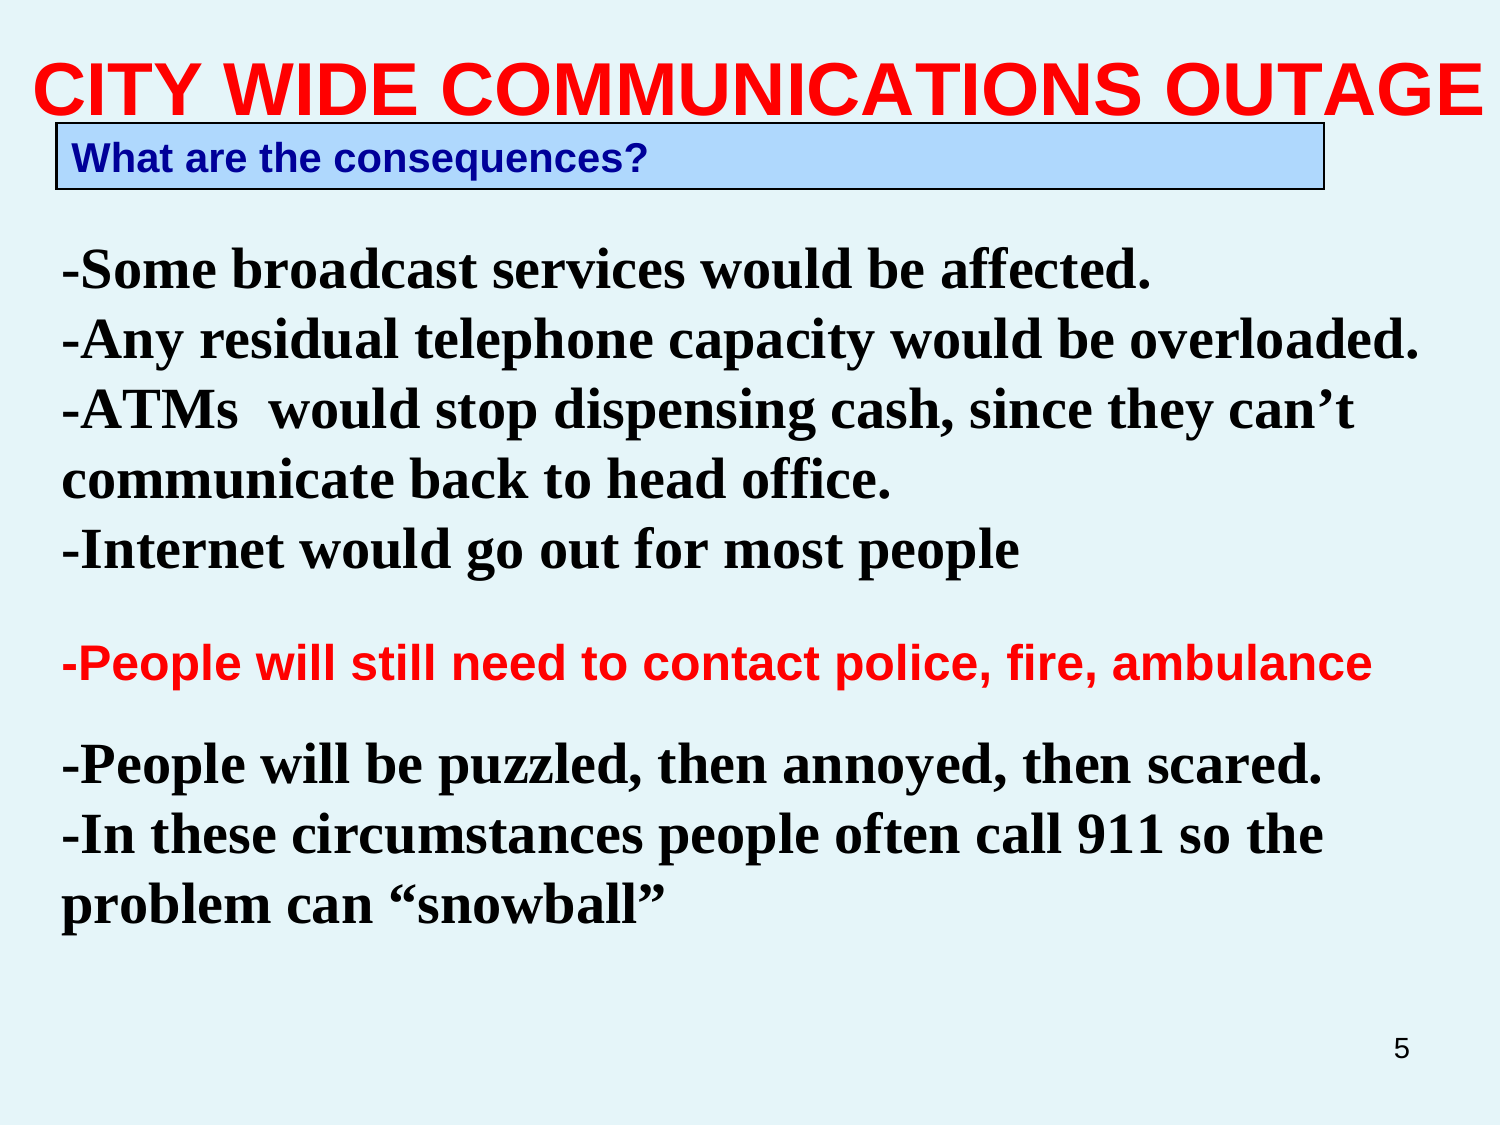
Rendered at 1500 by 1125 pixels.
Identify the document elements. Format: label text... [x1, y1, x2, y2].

text_box -Some broadcast services would be affected. -Any residual telephone capacity would be overloaded. -ATMs would stop dispensing cash, since they can’t communicate back to head office. -Internet would go out for most people -People will still need to contact police, fire, ambulance -People will be puzzled, then annoyed, then scared. -In these circumstances people often call 911 so the problem can “snowball” [46, 222, 1450, 943]
text_box What are the consequences? [56, 139, 1324, 189]
text_box CITY WIDE COMMUNICATIONS OUTAGE [0, 33, 1500, 139]
